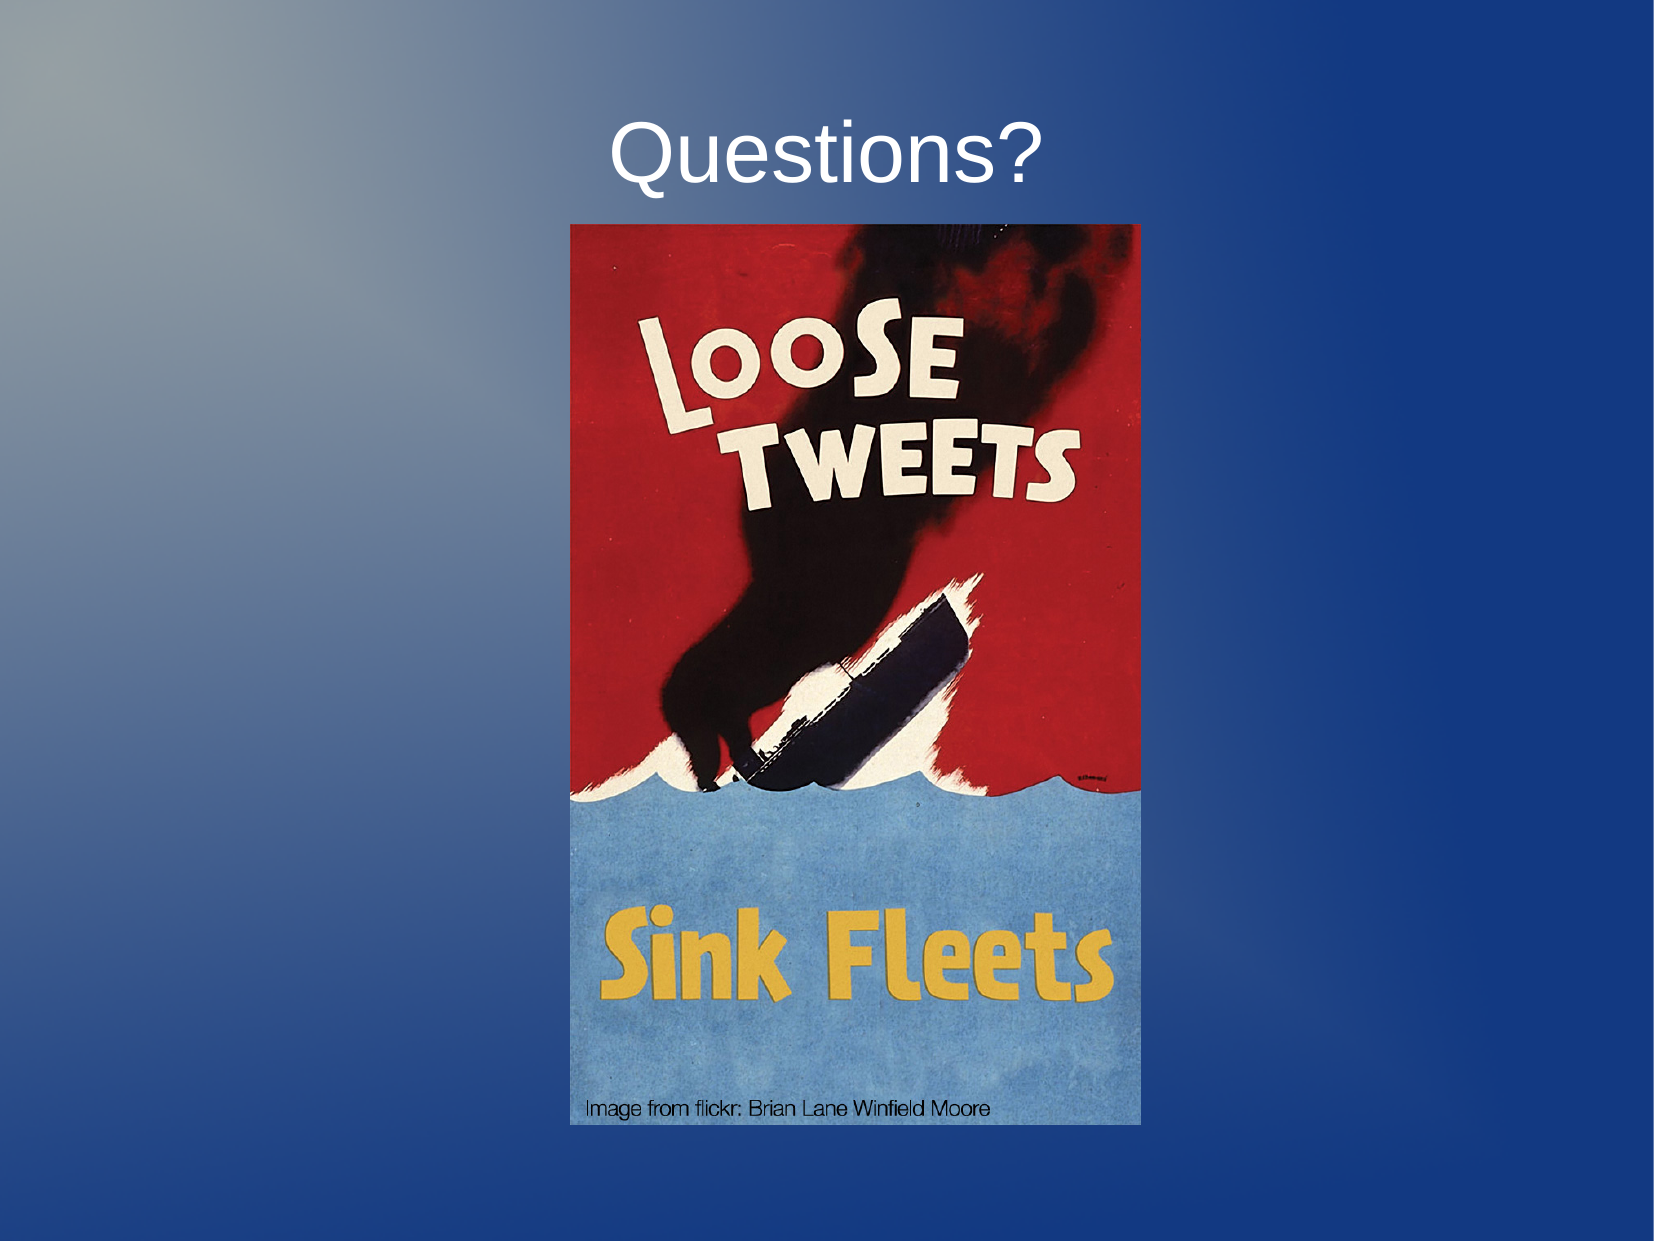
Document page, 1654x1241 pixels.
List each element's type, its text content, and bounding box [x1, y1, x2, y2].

picture [0, 0, 1654, 1241]
title Questions? [82, 49, 1571, 257]
